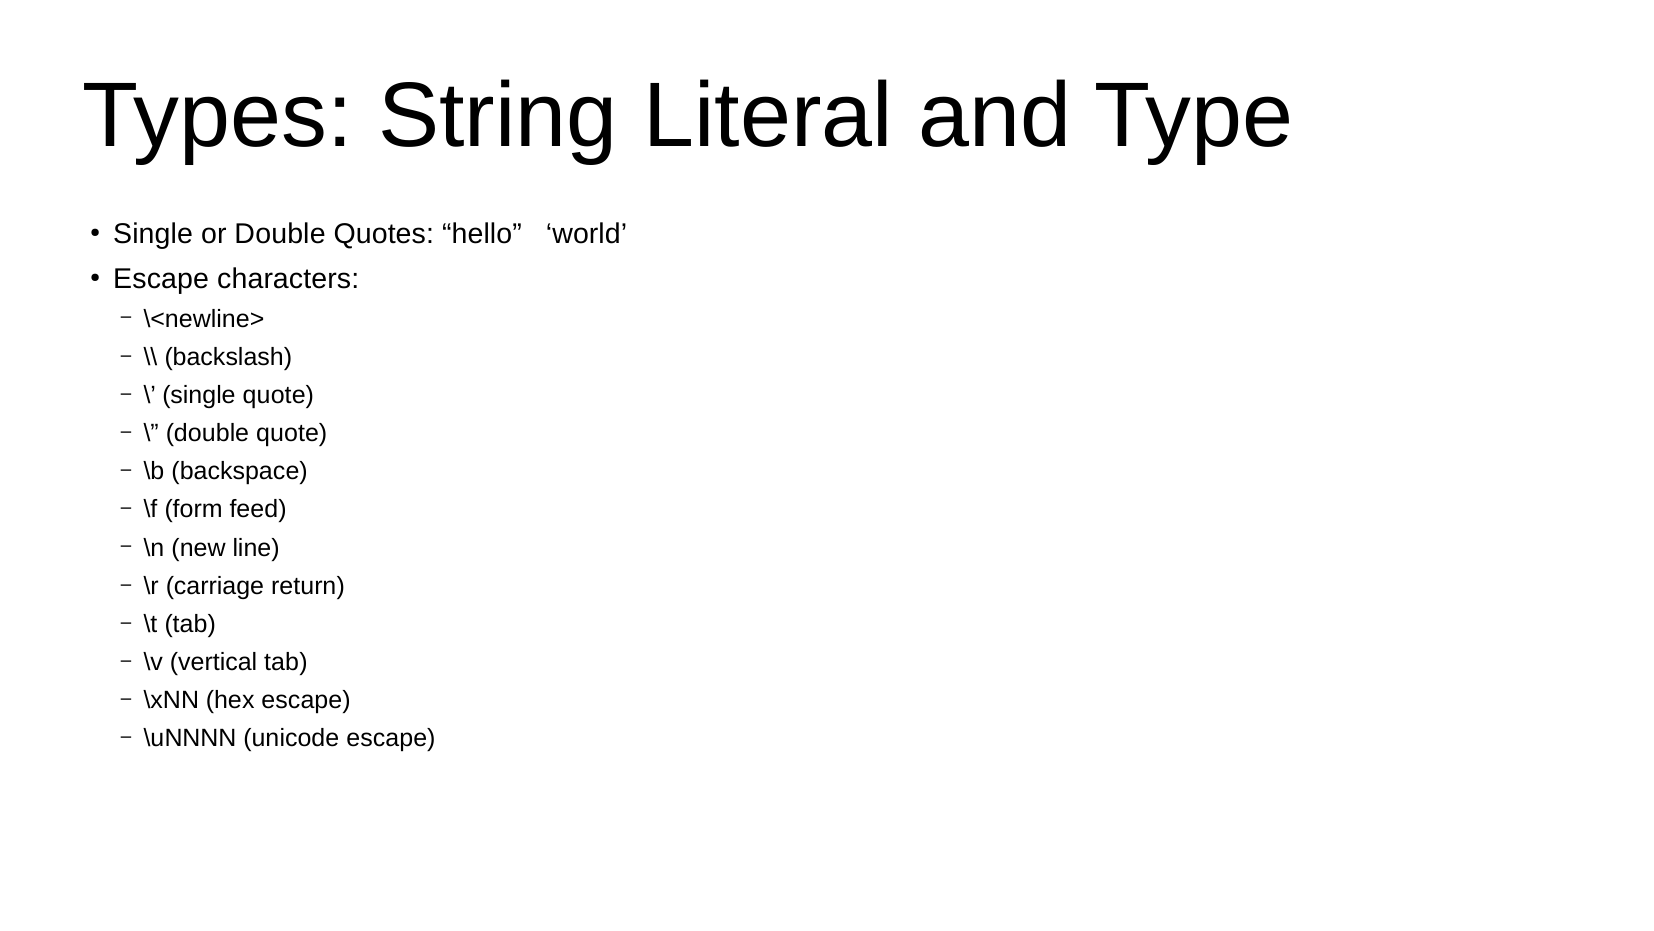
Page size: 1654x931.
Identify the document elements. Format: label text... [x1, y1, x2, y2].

list Single or Double Quotes: “hello” ‘world’ Escape characters: \<newline> \\ (backslash) \’ (single quote) \” (double quote) \b (backspace) \f (form feed) \n (new line) \r (carriage return) \t (tab) \v (vertical tab) \xNN (hex escape) \uNNNN (unicode escape) [82, 217, 1571, 758]
title Types: String Literal and Type [82, 37, 1571, 193]
